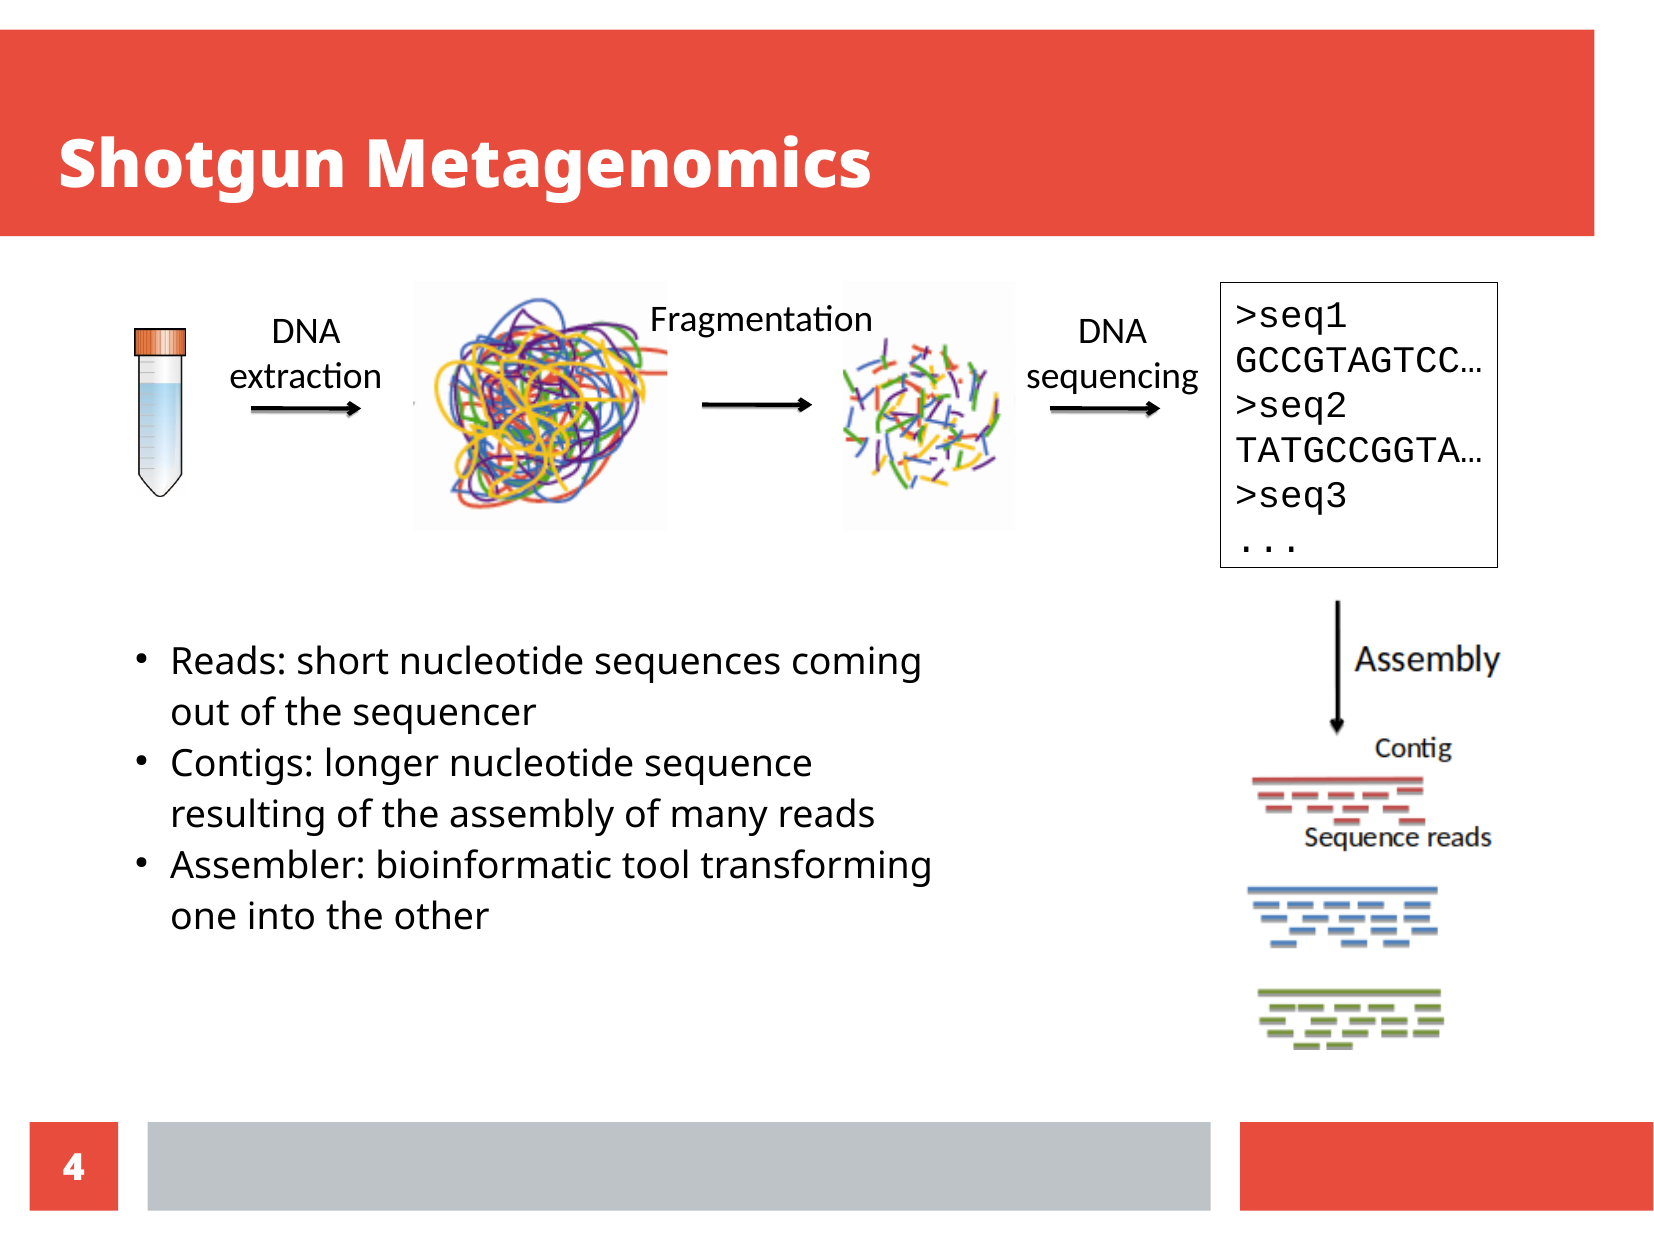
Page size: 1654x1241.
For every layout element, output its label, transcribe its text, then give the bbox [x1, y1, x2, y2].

text_box DNA sequencing [1016, 298, 1215, 404]
text_box DNA extraction [214, 298, 398, 404]
picture [413, 281, 668, 531]
text_box Fragmentation [635, 286, 889, 347]
text_box Reads: short nucleotide sequences coming out of the sequencer Contigs: longer nucleotide sequence resulting of the assembly of many reads Assembler: bioinformatic tool transforming one into the other [120, 627, 991, 949]
text_box >seq1 GCCGTAGTCC… >seq2 TATGCCGGTA… >seq3 ... [1220, 282, 1498, 568]
picture [842, 281, 1016, 531]
picture [1245, 598, 1515, 1051]
picture [134, 328, 186, 498]
title Shotgun Metagenomics [59, 59, 1595, 207]
